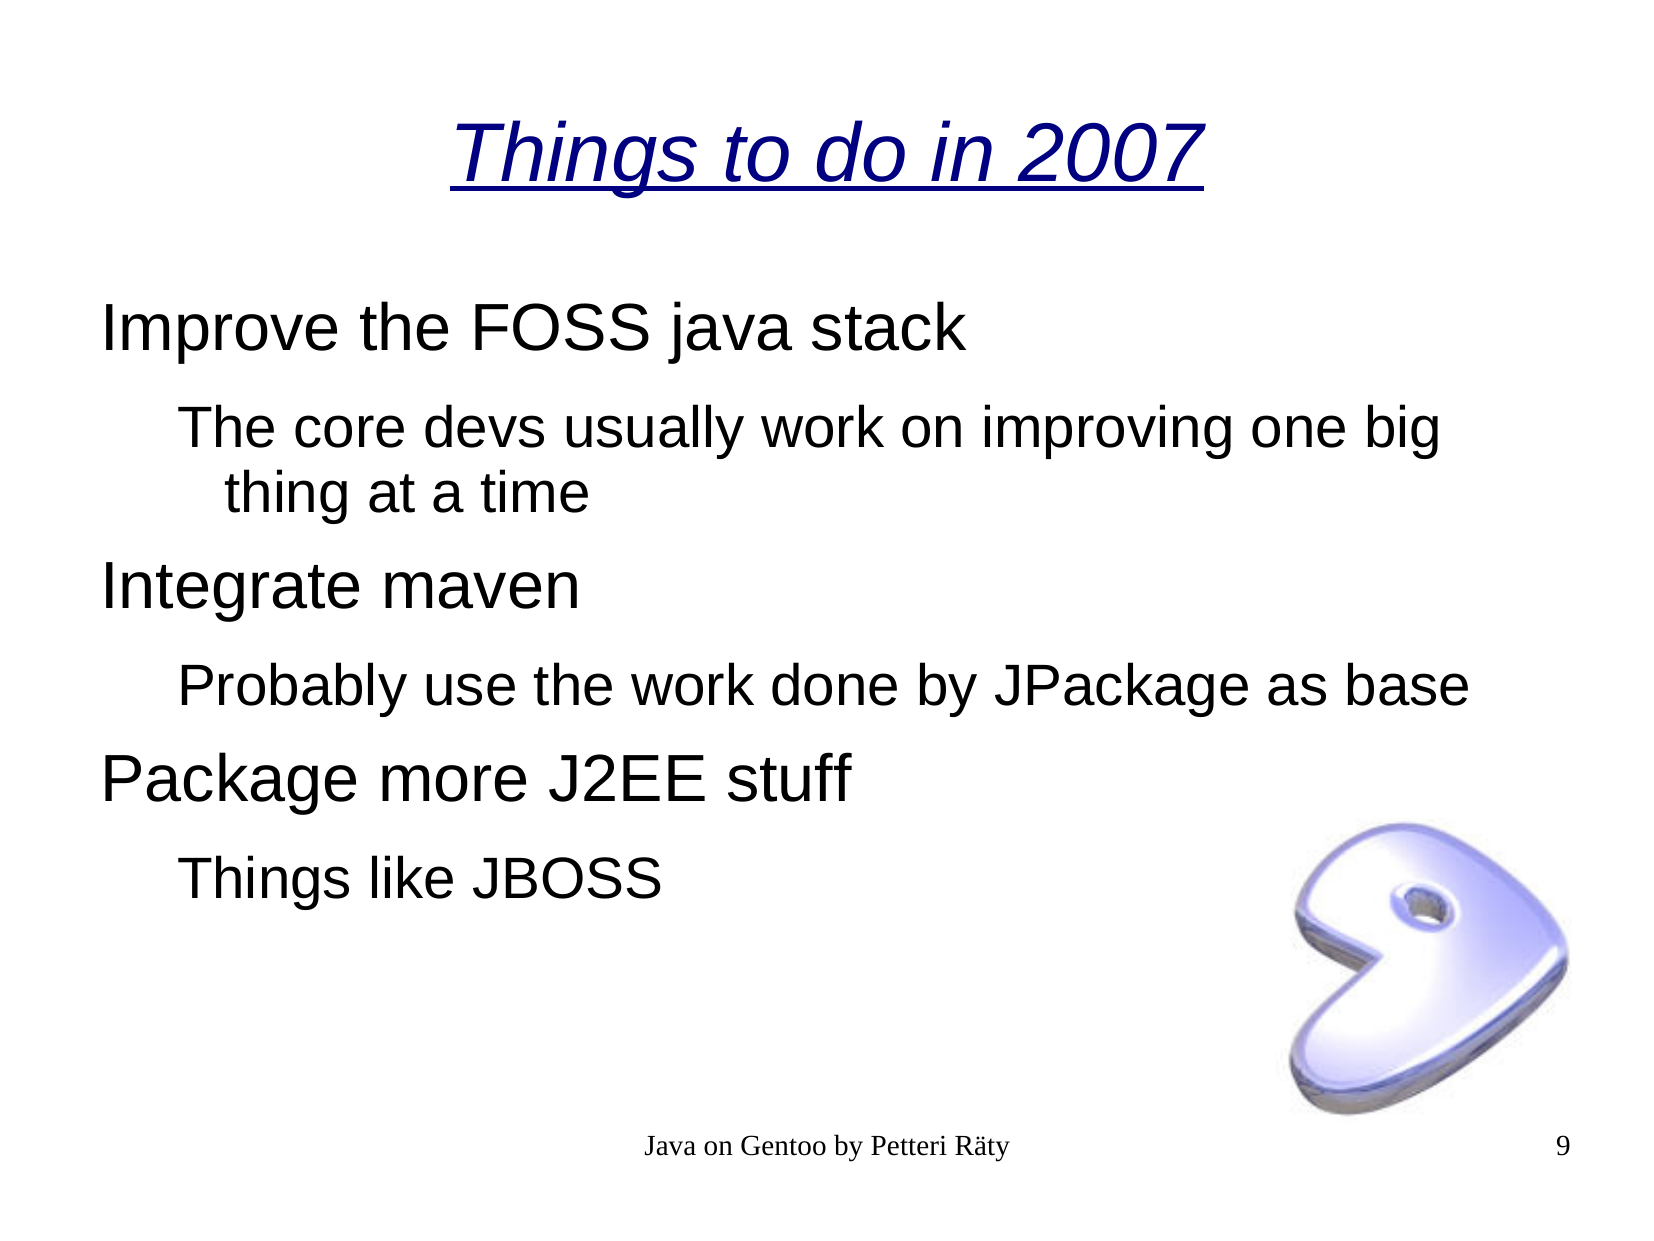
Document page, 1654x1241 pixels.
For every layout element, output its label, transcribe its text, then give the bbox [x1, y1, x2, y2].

picture [1275, 818, 1576, 1125]
list Improve the FOSS java stack The core devs usually work on improving one big thing at a time Integrate maven Probably use the work done by JPackage as base Package more J2EE stuff Things like JBOSS [82, 290, 1571, 1094]
title Things to do in 2007 [82, 56, 1571, 250]
